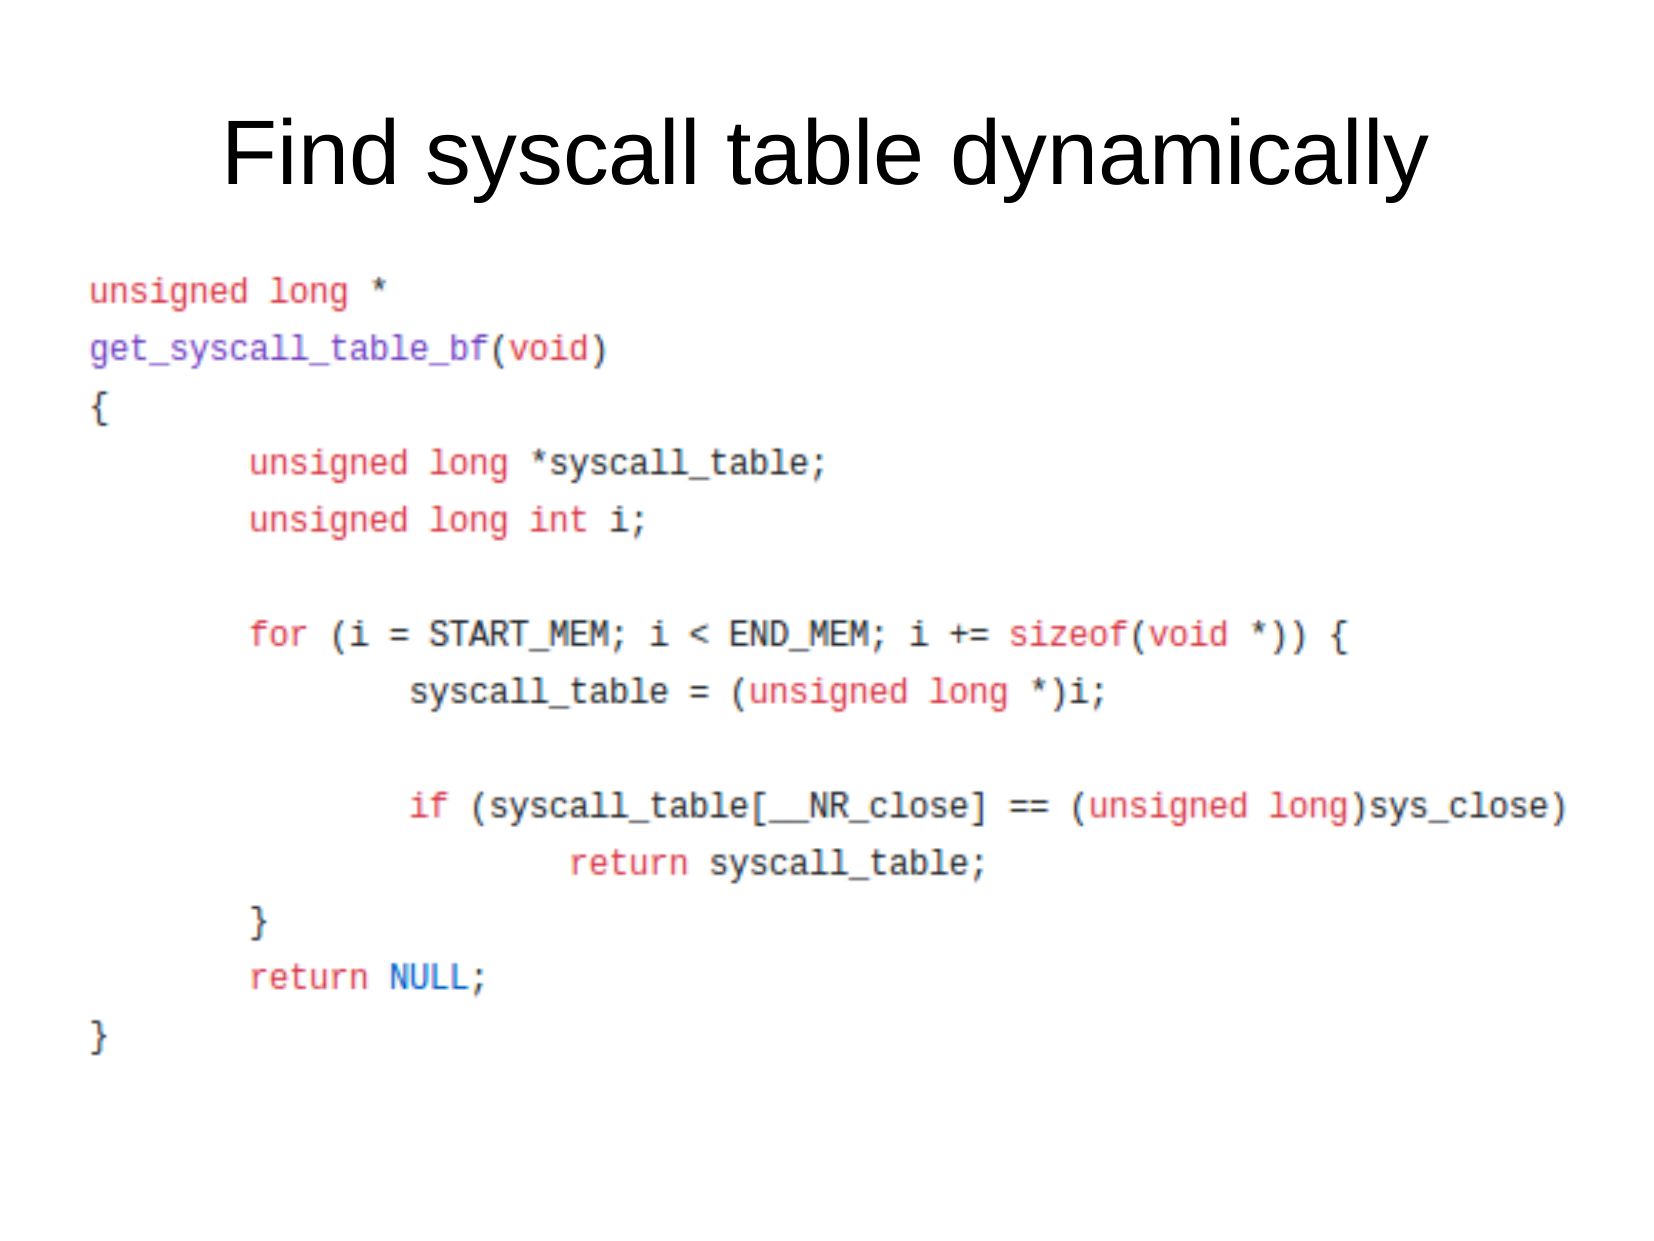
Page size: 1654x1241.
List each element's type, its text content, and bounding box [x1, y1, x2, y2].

title Find syscall table dynamically [82, 49, 1571, 238]
picture [47, 238, 1595, 1090]
